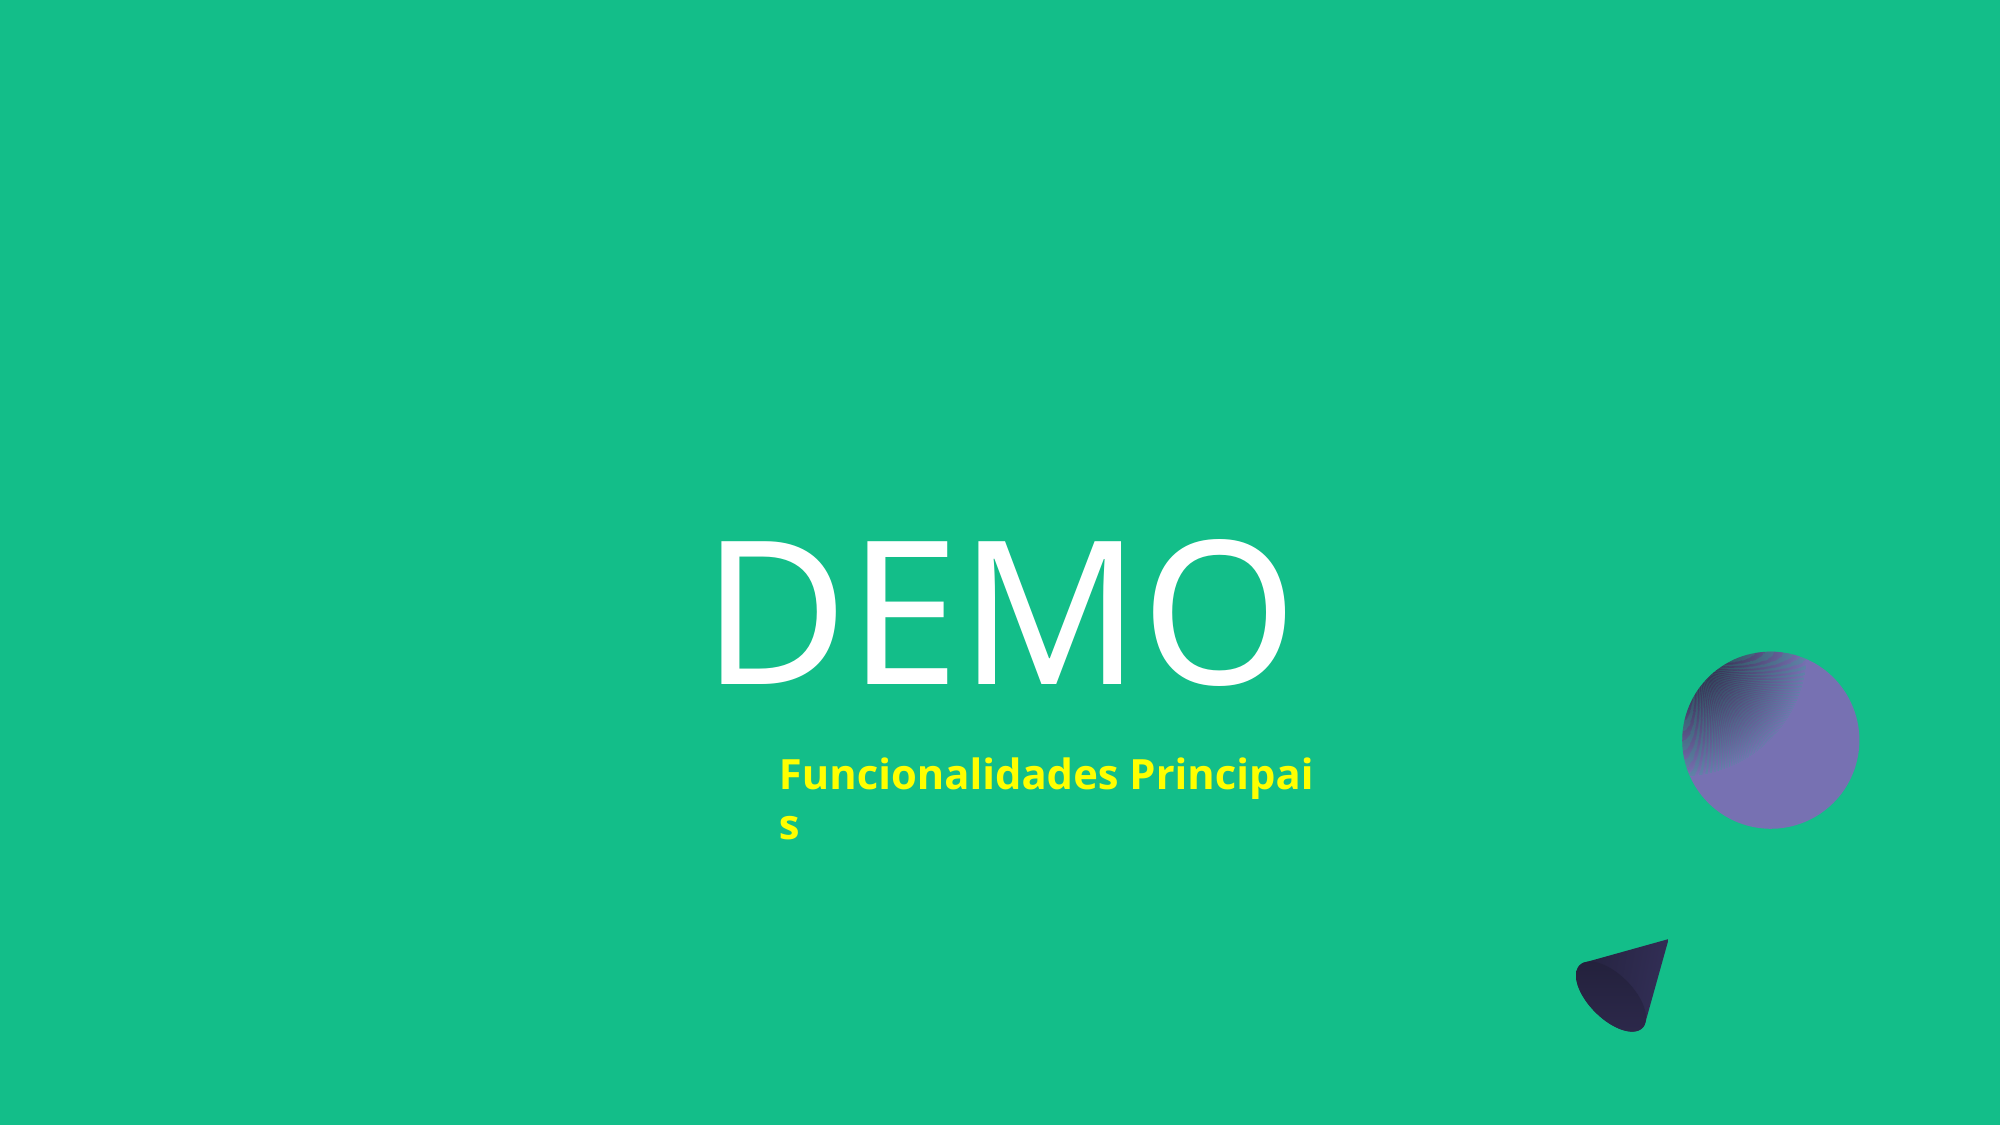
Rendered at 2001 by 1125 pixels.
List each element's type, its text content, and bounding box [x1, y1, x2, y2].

text_box [0, 0, 2000, 1125]
text_box Funcionalidades Principais [763, 740, 1343, 806]
title DEMO [244, 90, 1757, 725]
